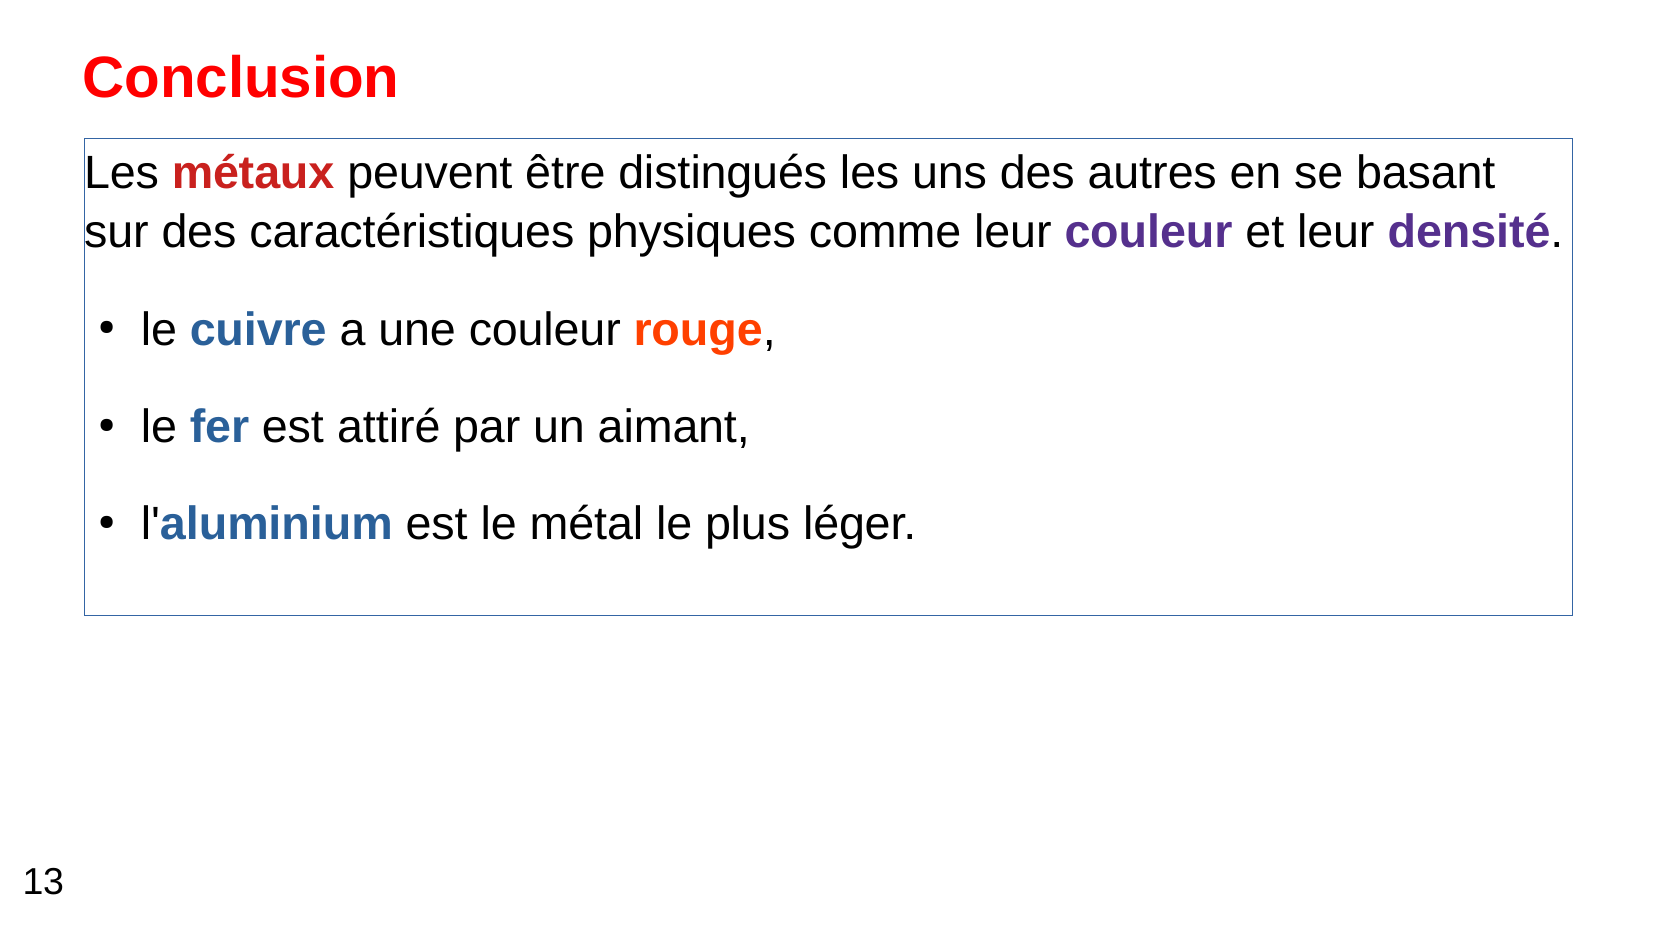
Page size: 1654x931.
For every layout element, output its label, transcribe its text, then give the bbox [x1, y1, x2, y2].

title Conclusion [82, 37, 1571, 119]
text_box <number> [7, 853, 637, 924]
list Les métaux peuvent être distingués les uns des autres en se basant sur des caractéristiques physiques comme leur couleur et leur densité. le cuivre a une couleur rouge, le fer est attiré par un aimant, l'aluminium est le métal le plus léger. [84, 138, 1573, 616]
